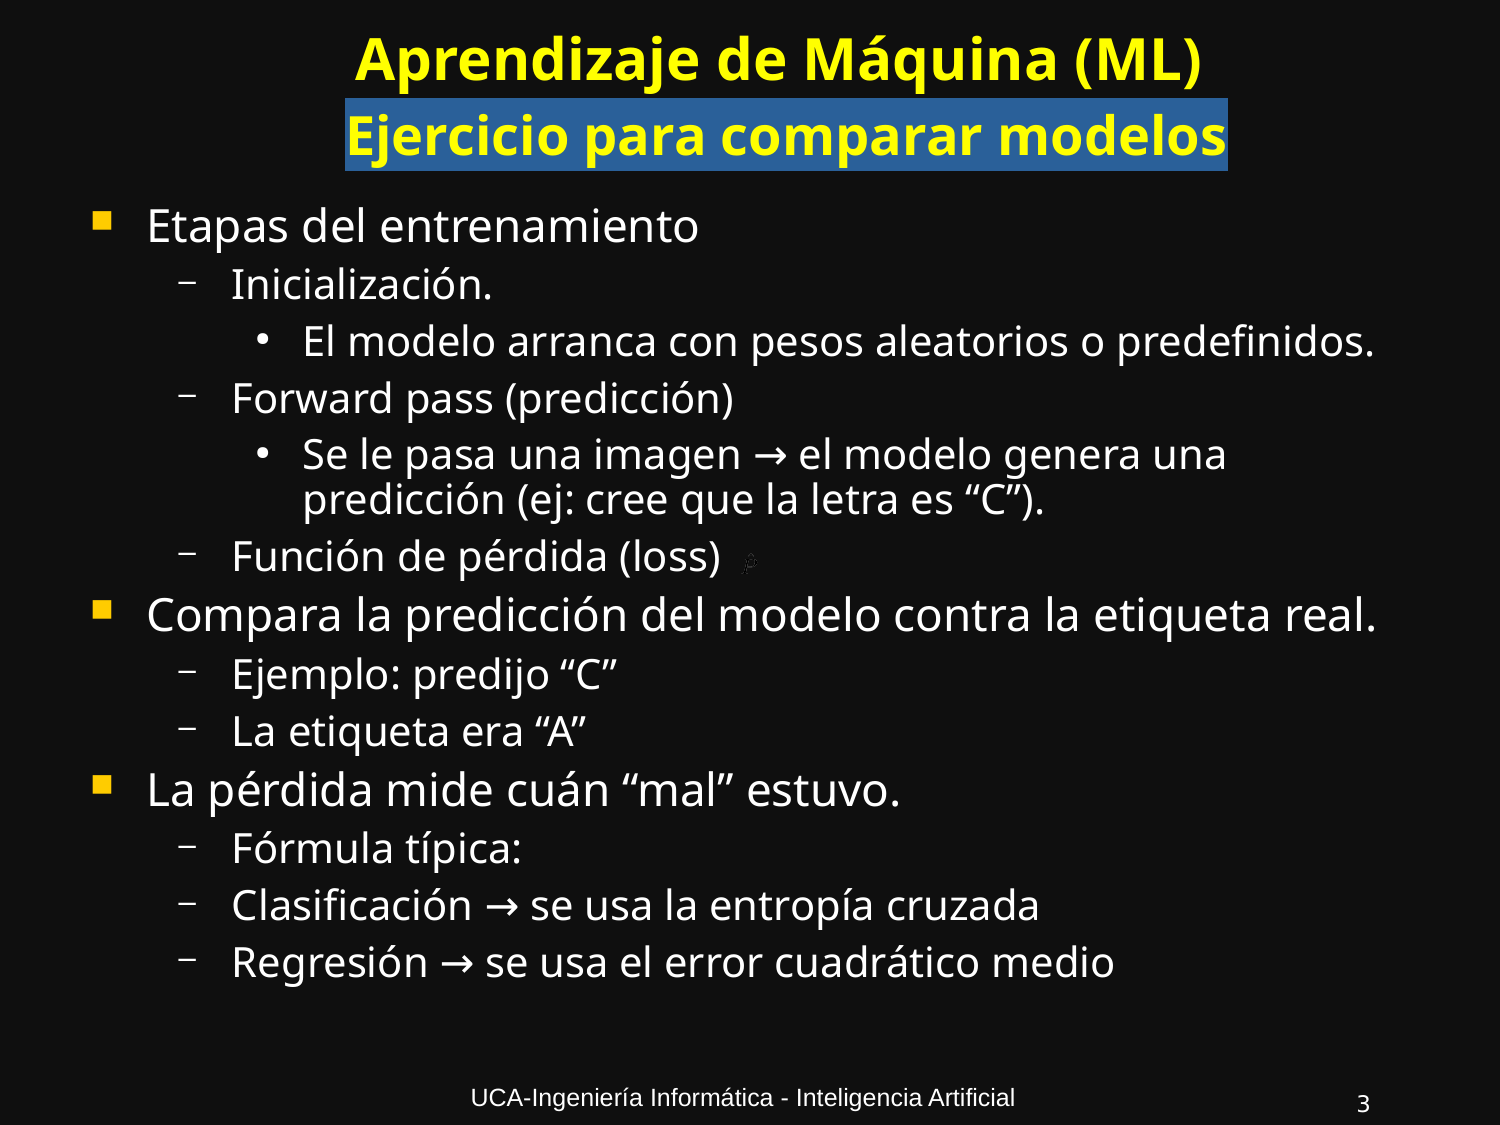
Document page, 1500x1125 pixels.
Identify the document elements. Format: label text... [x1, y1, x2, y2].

text_box Etapas del entrenamiento Inicialización. El modelo arranca con pesos aleatorios o predefinidos. Forward pass (predicción) Se le pasa una imagen → el modelo genera una predicción (ej: cree que la letra es “C”). Función de pérdida (loss) Compara la predicción del modelo contra la etiqueta real. Ejemplo: predijo “C” La etiqueta era “A” La pérdida mide cuán “mal” estuvo. Fórmula típica: Clasificación → se usa la entropía cruzada Regresión → se usa el error cuadrático medio parar la predicción del modelo contra la etiqueta real. Ejemplo: predijo “C” La etiqueta era “A” - La pérdida mide cuán “mal” estuvo. - Fórmula típica: - Clasificación → se usa la entropía cruzada - Regresión → se usa el error cuadrático medio - Backward pass (retropropagación) - El error se propaga hacia atrás para calcular cómo ajustar cada peso. - Actualización de parámetros - Se usa un optimizador (ej. gradiente descendente, Adam, SGD) que ajusta los pesos un poquito para reducir el error. - Iteraciones (epochs) - Se repite el proceso sobre todo el dataset muchas veces hasta que el modelo “aprenda”. [75, 195, 1426, 1051]
title Aprendizaje de Máquina (ML) Ejercicio para comparar modelos [75, 38, 1463, 152]
